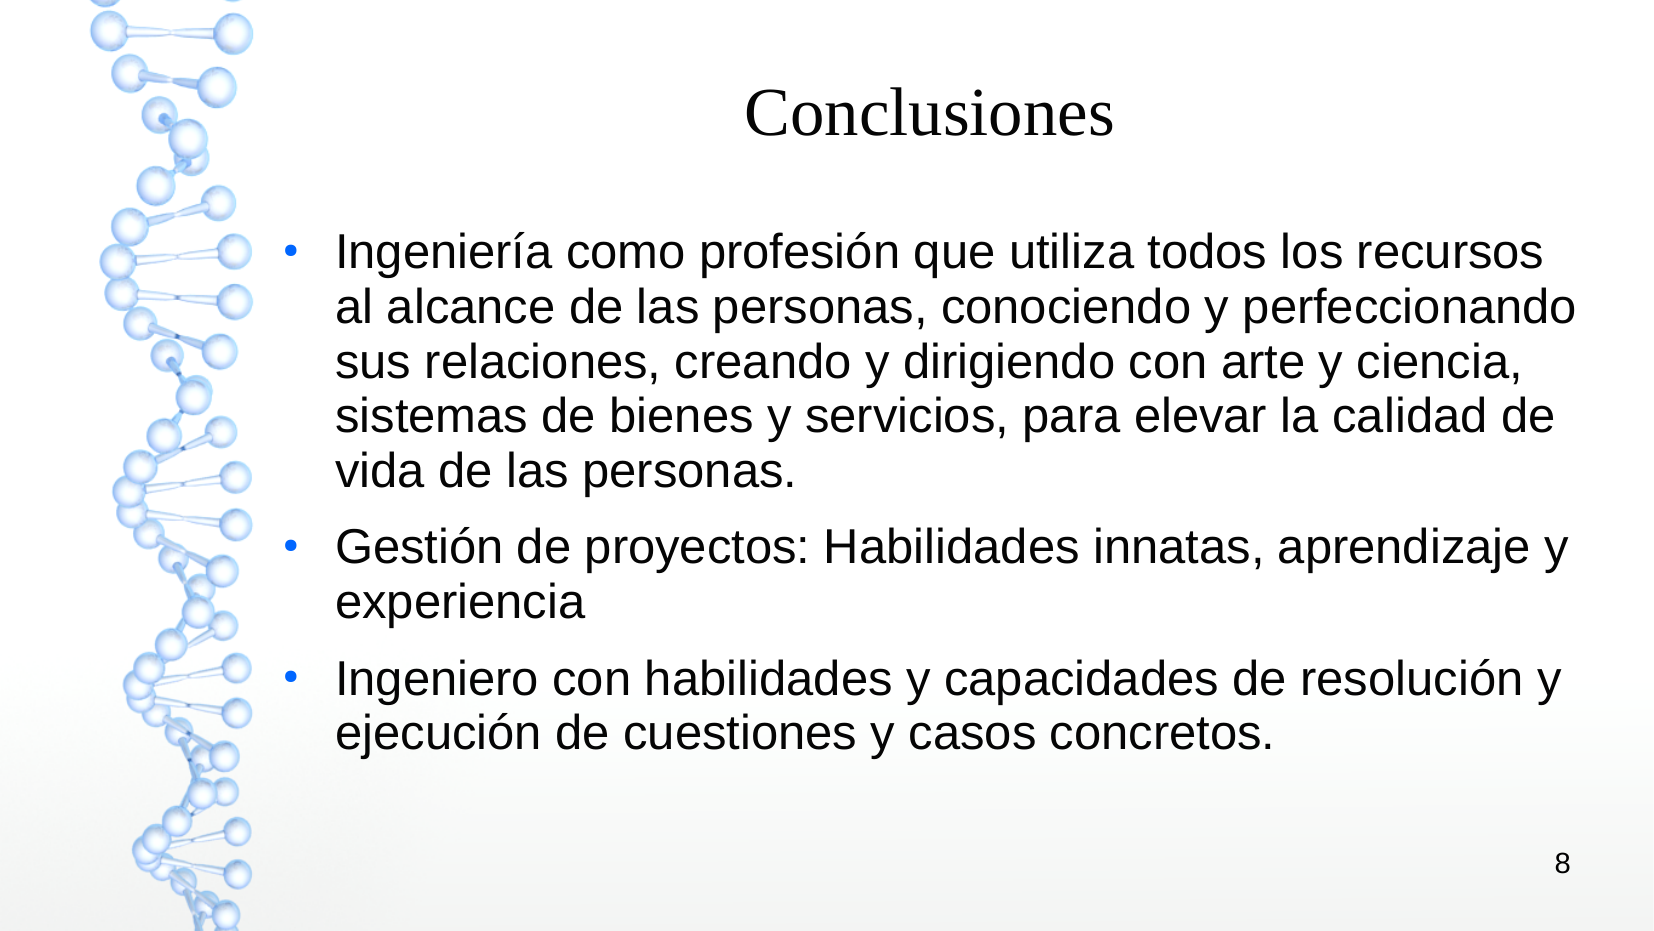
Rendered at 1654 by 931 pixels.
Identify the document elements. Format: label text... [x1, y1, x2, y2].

list Ingeniería como profesión que utiliza todos los recursos al alcance de las personas, conociendo y perfeccionando sus relaciones, creando y dirigiendo con arte y ciencia, sistemas de bienes y servicios, para elevar la calidad de vida de las personas. Gestión de proyectos: Habilidades innatas, aprendizaje y experiencia Ingeniero con habilidades y capacidades de resolución y ejecución de cuestiones y casos concretos. [265, 224, 1595, 764]
title Conclusiones [265, 35, 1595, 189]
picture [0, 0, 1654, 931]
